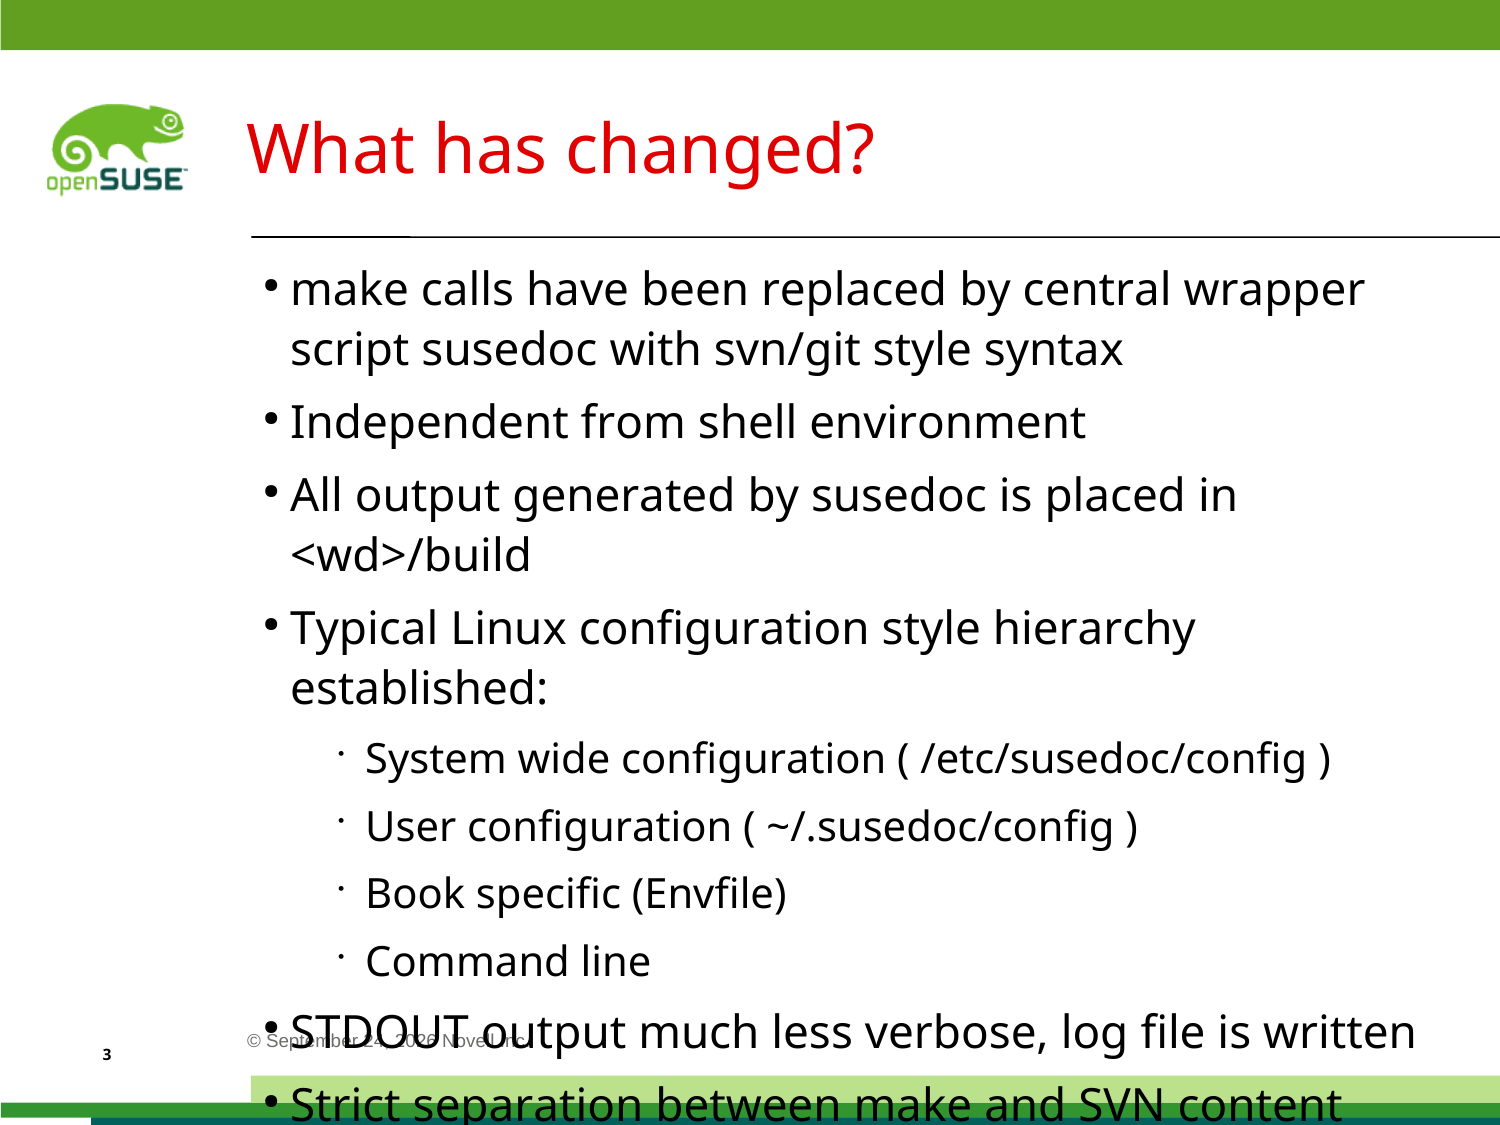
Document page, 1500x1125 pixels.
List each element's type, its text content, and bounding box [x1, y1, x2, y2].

picture [47, 104, 188, 197]
list make calls have been replaced by central wrapper script susedoc with svn/git style syntax Independent from shell environment All output generated by susedoc is placed in <wd>/build Typical Linux configuration style hierarchy established: System wide configuration ( /etc/susedoc/config ) User configuration ( ~/.susedoc/config ) Book specific (Envfile) Command line STDOUT output much less verbose, log file is written Strict separation between make and SVN content Debugging function [173, 180, 1479, 1025]
title What has changed? [246, 60, 1409, 180]
